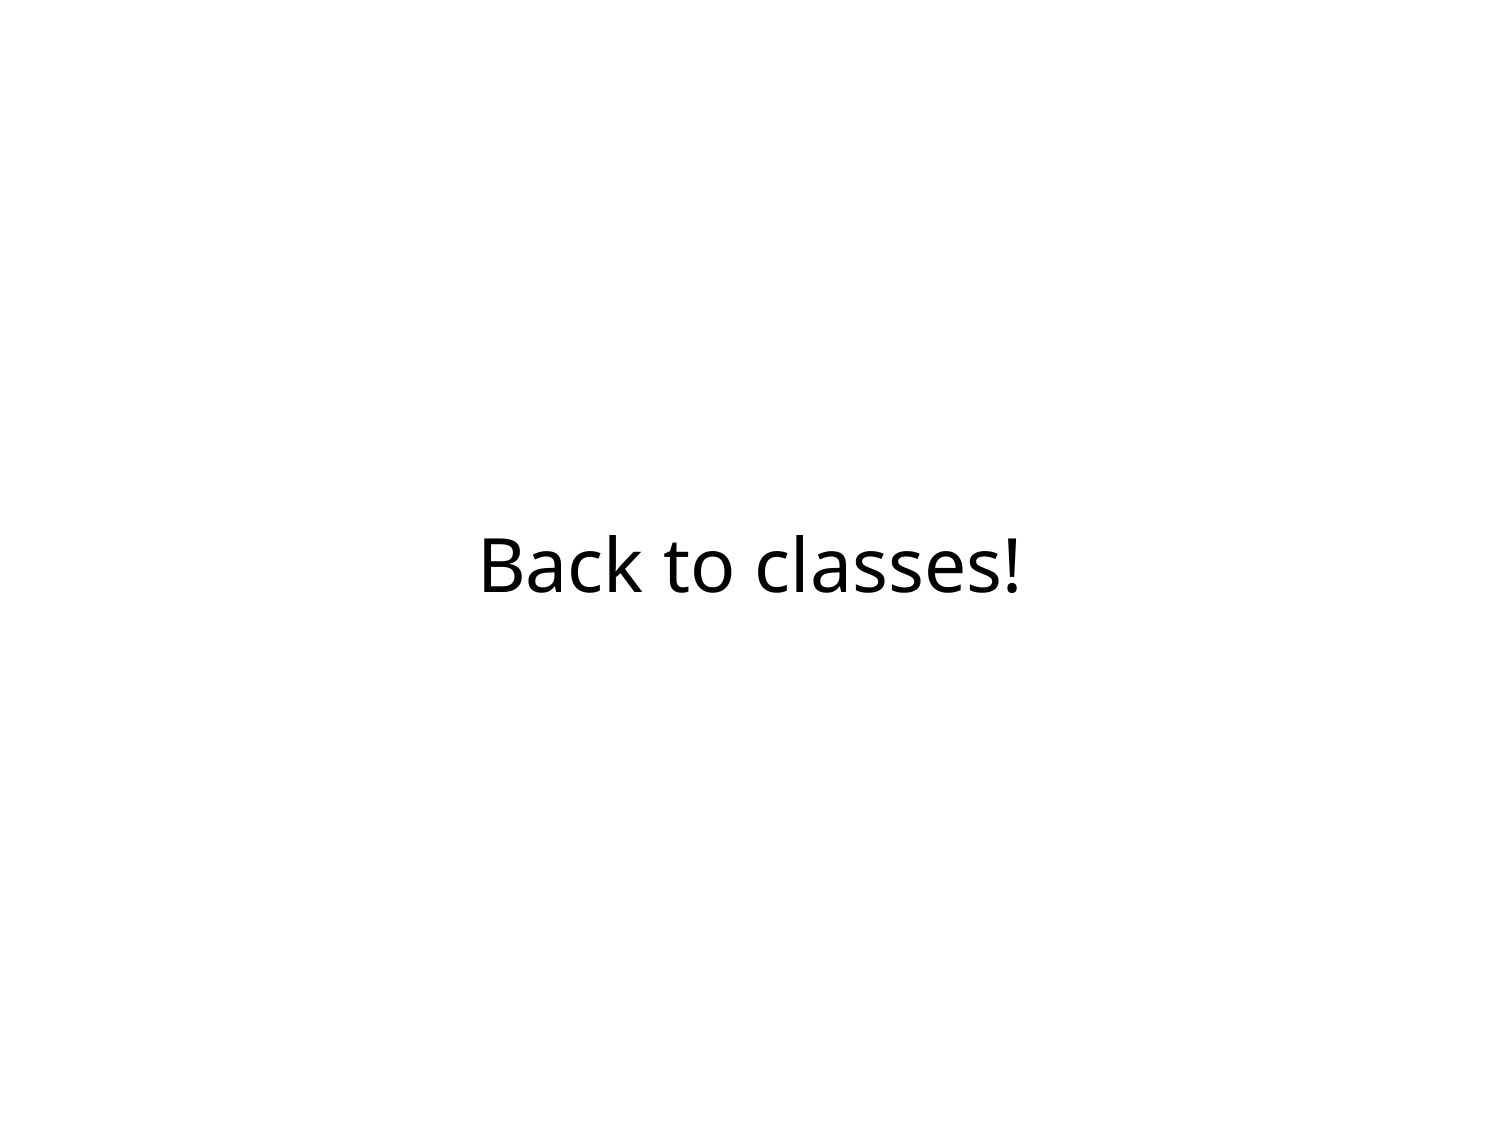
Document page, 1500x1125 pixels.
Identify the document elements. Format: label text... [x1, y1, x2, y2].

title Back to classes! [51, 470, 1449, 655]
